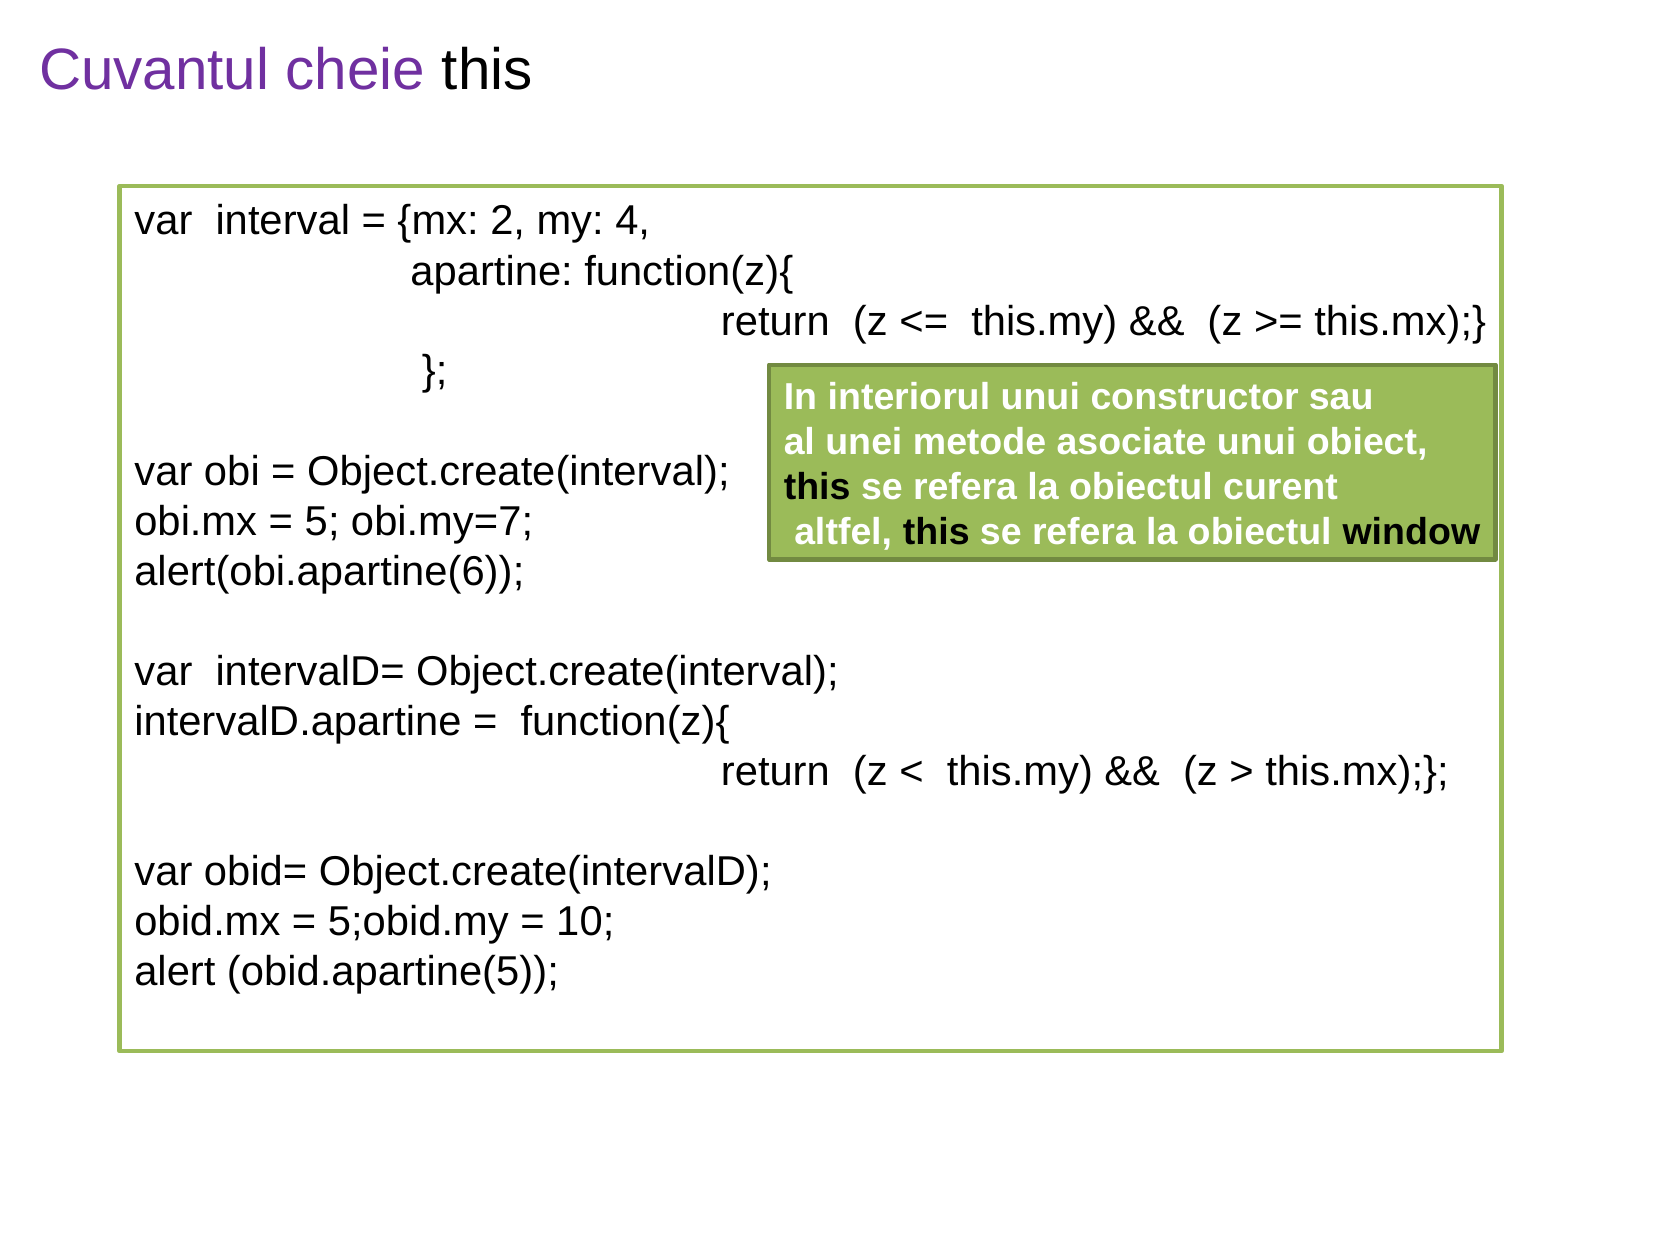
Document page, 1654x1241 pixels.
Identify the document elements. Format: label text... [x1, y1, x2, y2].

text_box In interiorul unui constructor sau al unei metode asociate unui obiect, this se refera la obiectul curent altfel, this se refera la obiectul window [769, 364, 1496, 560]
text_box var interval = {mx: 2, my: 4, apartine: function(z){ return (z <= this.my) && (z >= this.mx);} }; var obi = Object.create(interval); obi.mx = 5; obi.my=7; alert(obi.apartine(6)); var intervalD= Object.create(interval); intervalD.apartine = function(z){ return (z < this.my) && (z > this.mx);}; var obid= Object.create(intervalD); obid.mx = 5;obid.my = 10; alert (obid.apartine(5)); [119, 185, 1502, 1052]
text_box Cuvantul cheie this [24, 24, 1654, 519]
